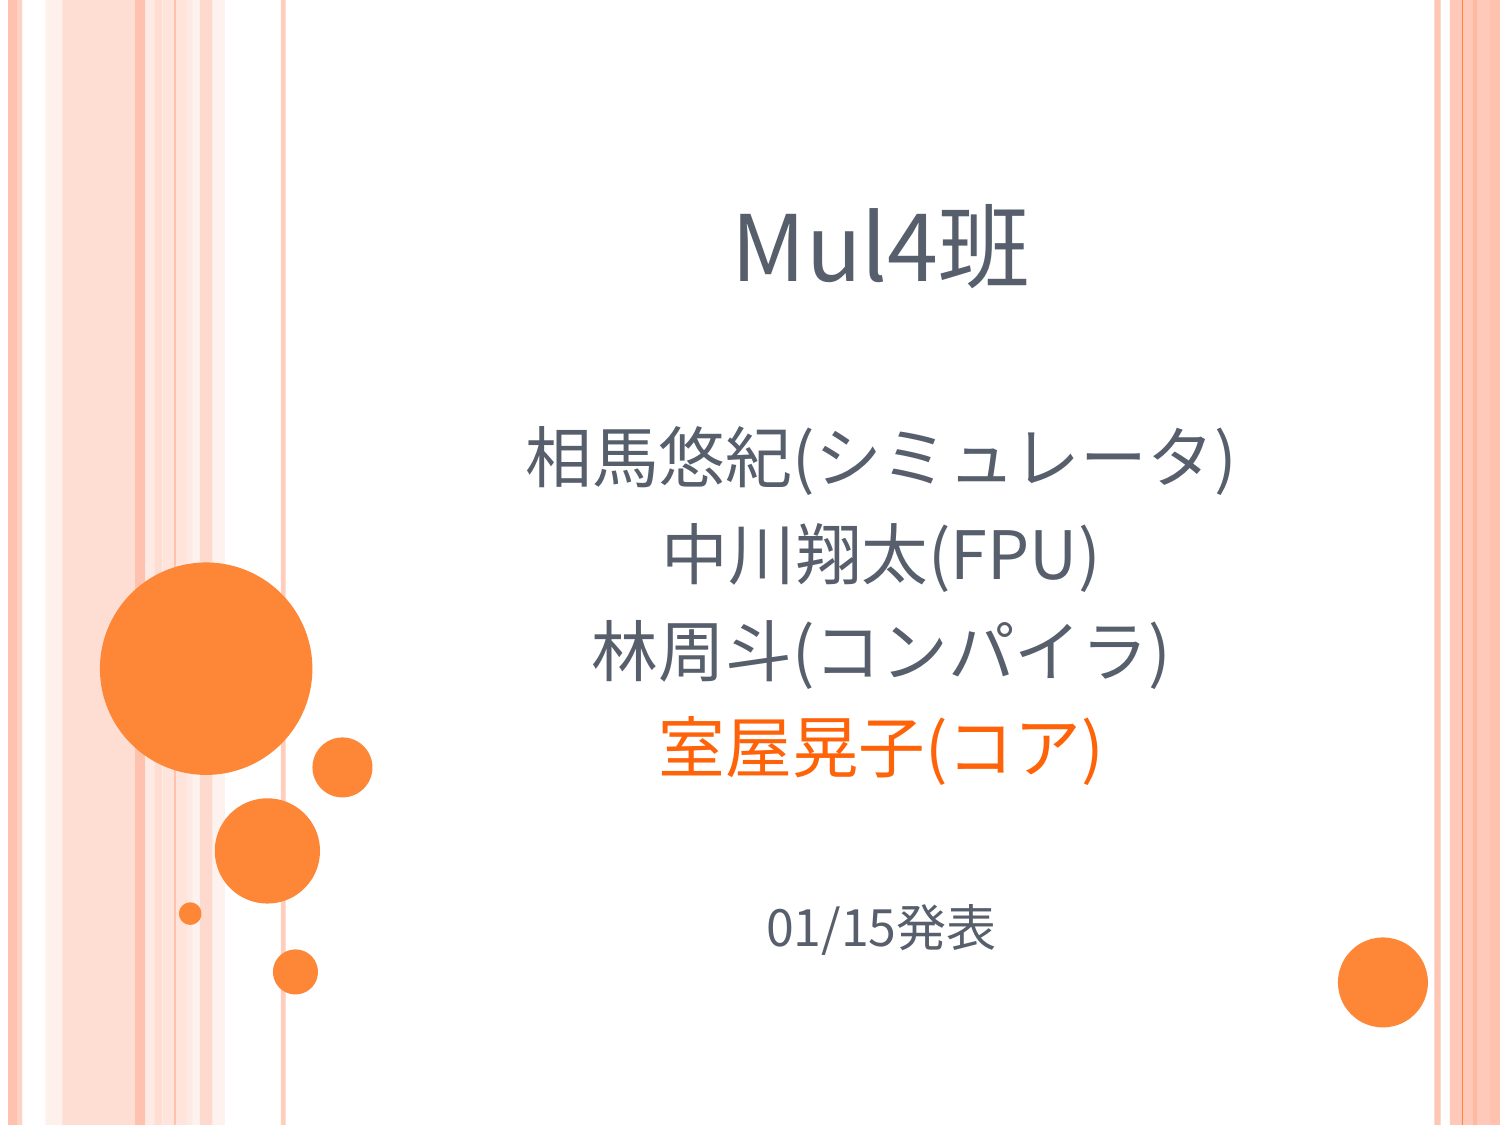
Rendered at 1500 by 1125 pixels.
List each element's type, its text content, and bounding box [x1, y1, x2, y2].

title Mul4班 相馬悠紀(シミュレータ) 中川翔太(FPU) 林周斗(コンパイラ) 室屋晃子(コア) 01/15発表 [375, 90, 1388, 1047]
